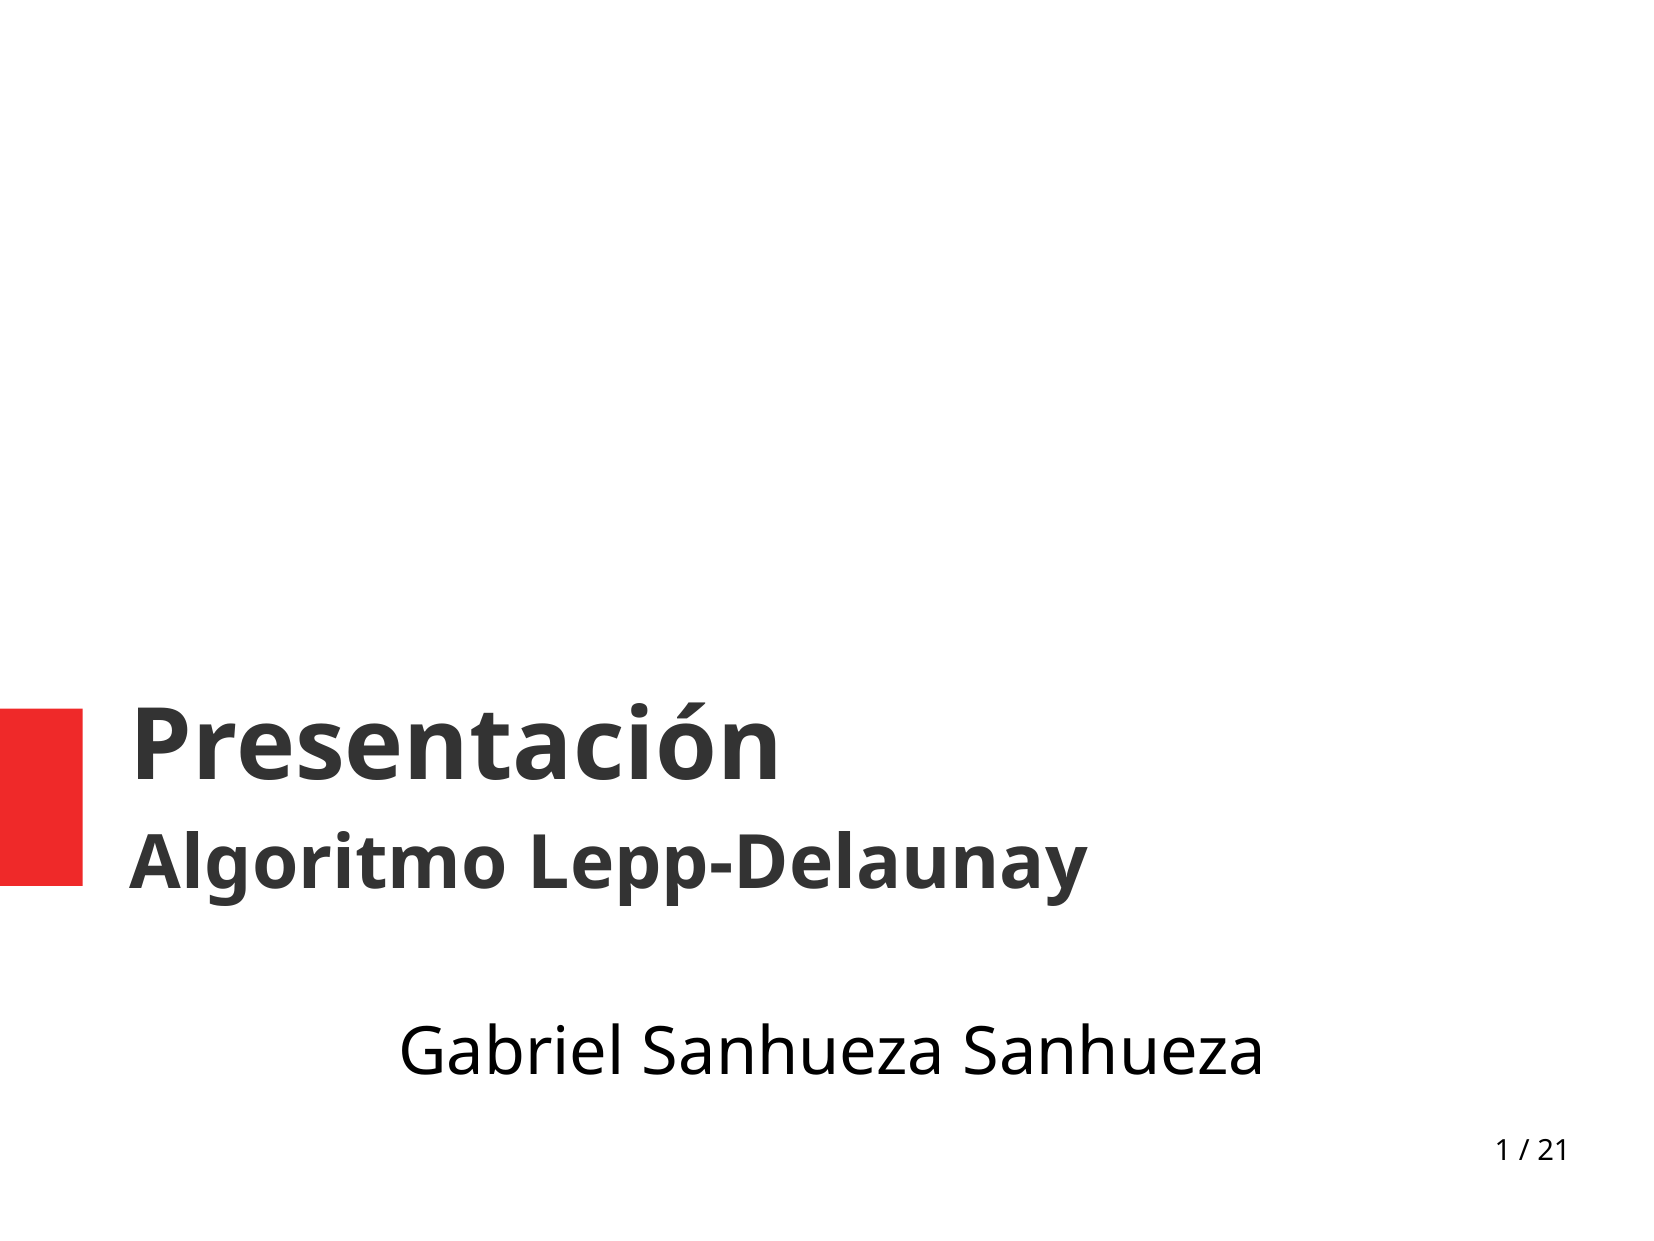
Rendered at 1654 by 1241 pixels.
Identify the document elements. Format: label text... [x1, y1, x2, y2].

title Presentación Algoritmo Lepp-Delaunay [129, 673, 1536, 910]
subtitle Gabriel Sanhueza Sanhueza [129, 968, 1536, 1130]
